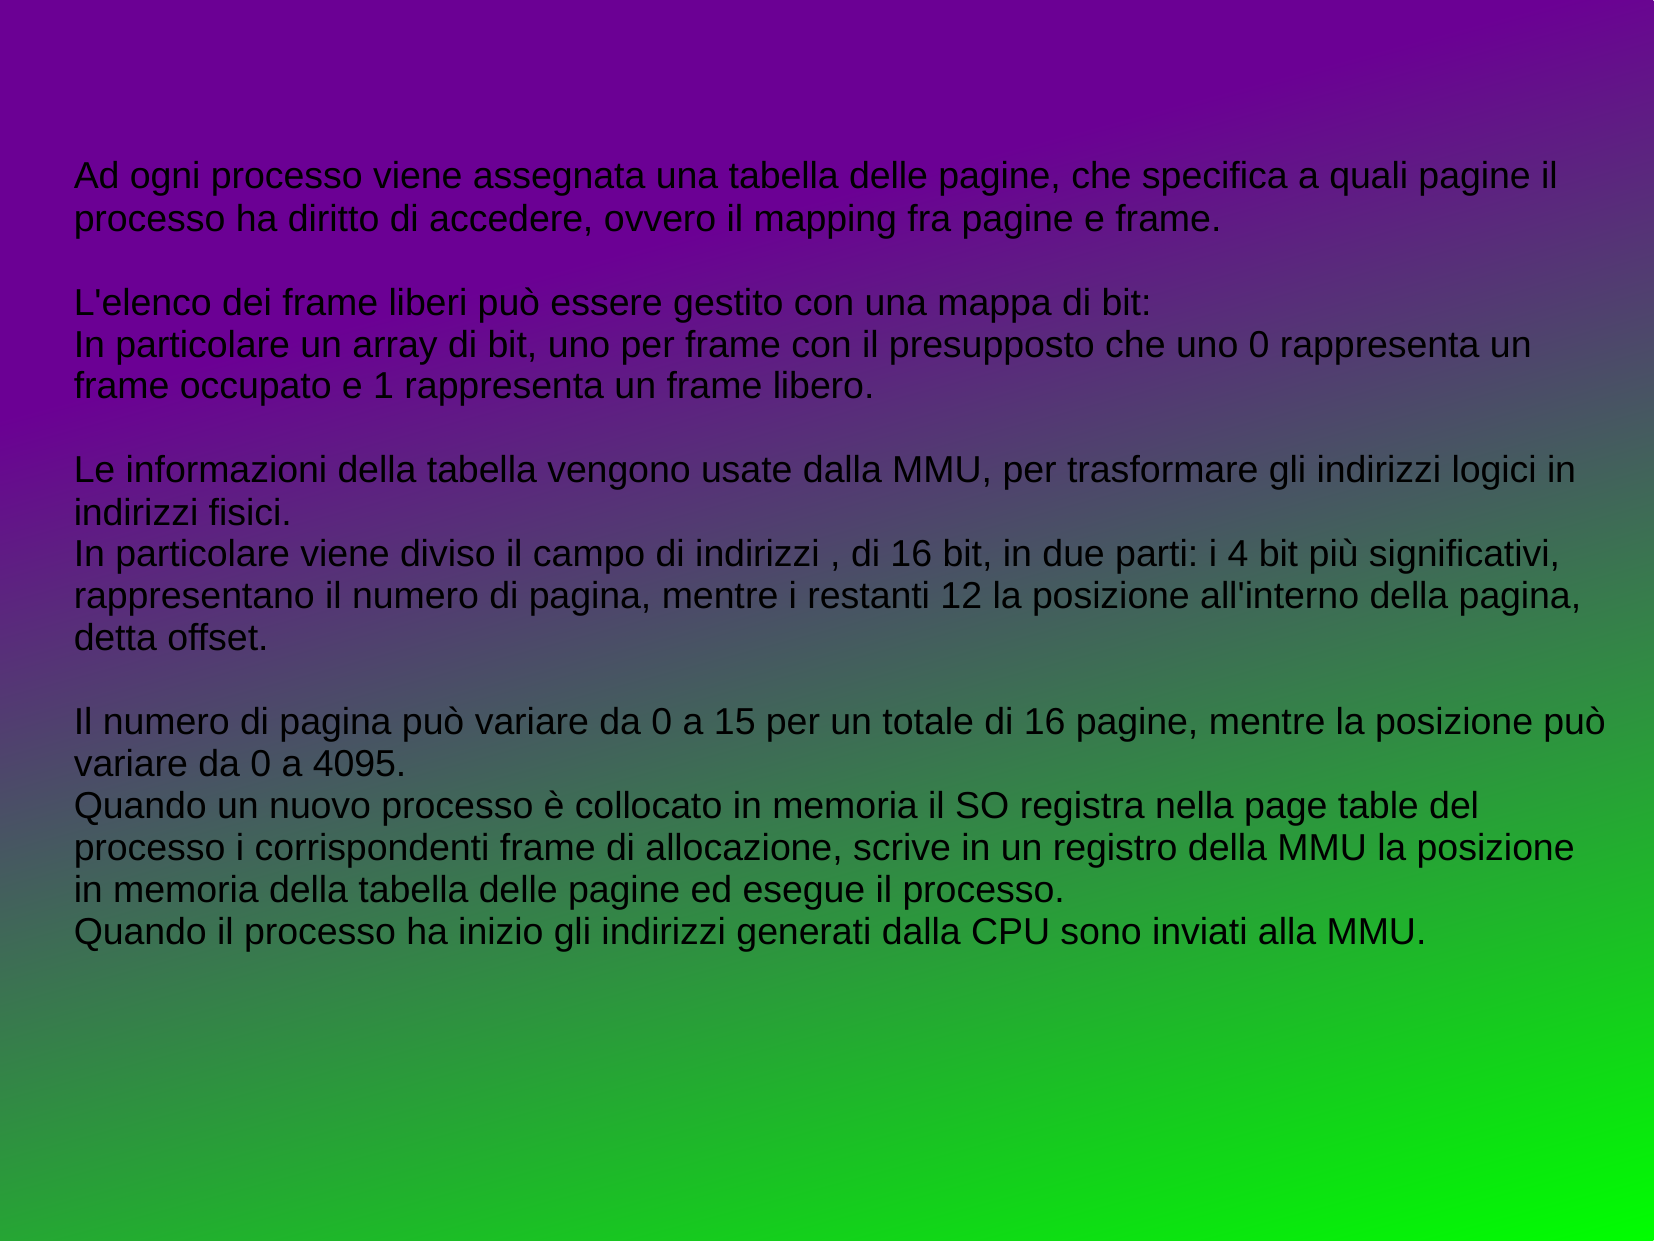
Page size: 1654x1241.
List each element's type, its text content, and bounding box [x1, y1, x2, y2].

text_box Ad ogni processo viene assegnata una tabella delle pagine, che specifica a quali pagine il processo ha diritto di accedere, ovvero il mapping fra pagine e frame. L'elenco dei frame liberi può essere gestito con una mappa di bit: In particolare un array di bit, uno per frame con il presupposto che uno 0 rappresenta un frame occupato e 1 rappresenta un frame libero. Le informazioni della tabella vengono usate dalla MMU, per trasformare gli indirizzi logici in indirizzi fisici. In particolare viene diviso il campo di indirizzi , di 16 bit, in due parti: i 4 bit più significativi, rappresentano il numero di pagina, mentre i restanti 12 la posizione all'interno della pagina, detta offset. Il numero di pagina può variare da 0 a 15 per un totale di 16 pagine, mentre la posizione può variare da 0 a 4095. Quando un nuovo processo è collocato in memoria il SO registra nella page table del processo i corrispondenti frame di allocazione, scrive in un registro della MMU la posizione in memoria della tabella delle pagine ed esegue il processo. Quando il processo ha inizio gli indirizzi generati dalla CPU sono inviati alla MMU. [59, 147, 1625, 1063]
